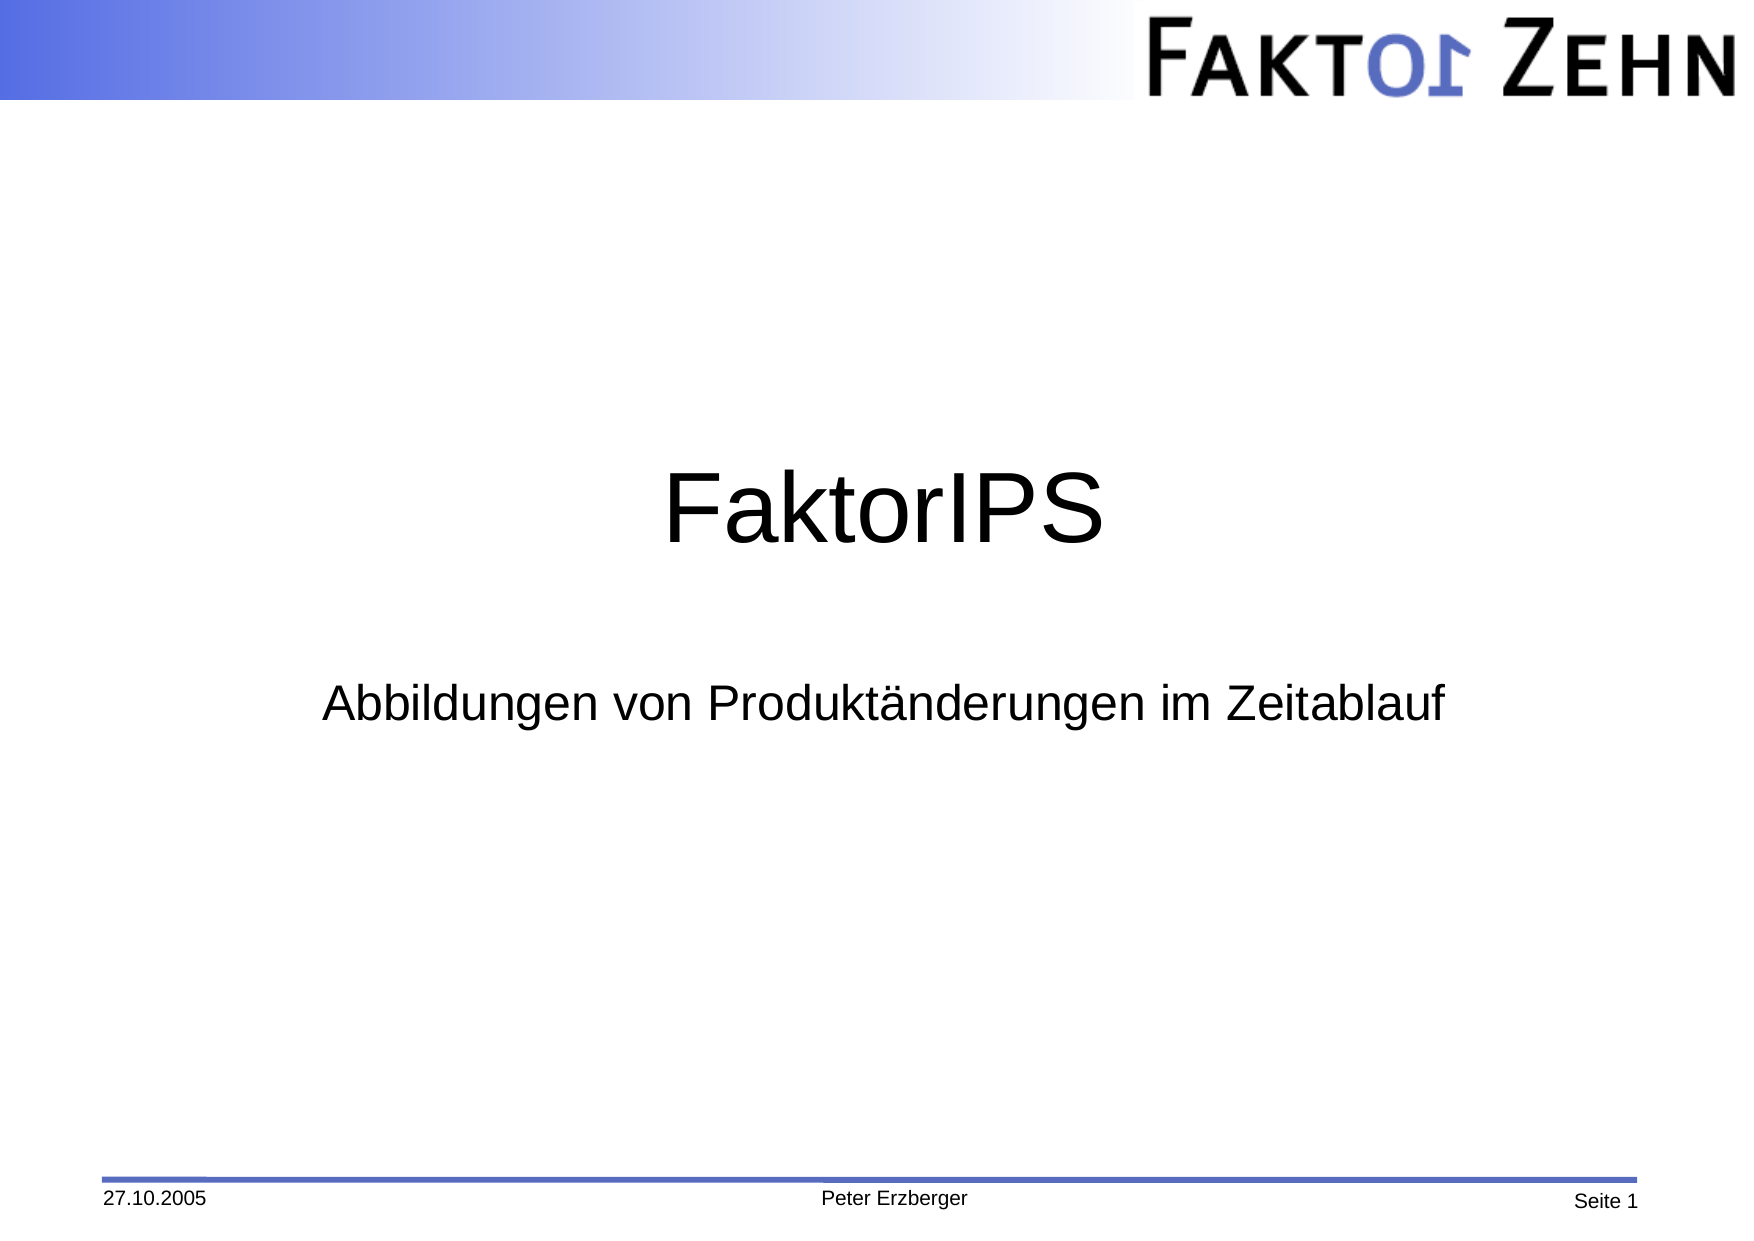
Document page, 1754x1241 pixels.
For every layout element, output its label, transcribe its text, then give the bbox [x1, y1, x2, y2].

picture [1133, 2, 1749, 105]
subtitle FaktorIPS Abbildungen von Produktänderungen im Zeitablauf [168, 238, 1565, 945]
